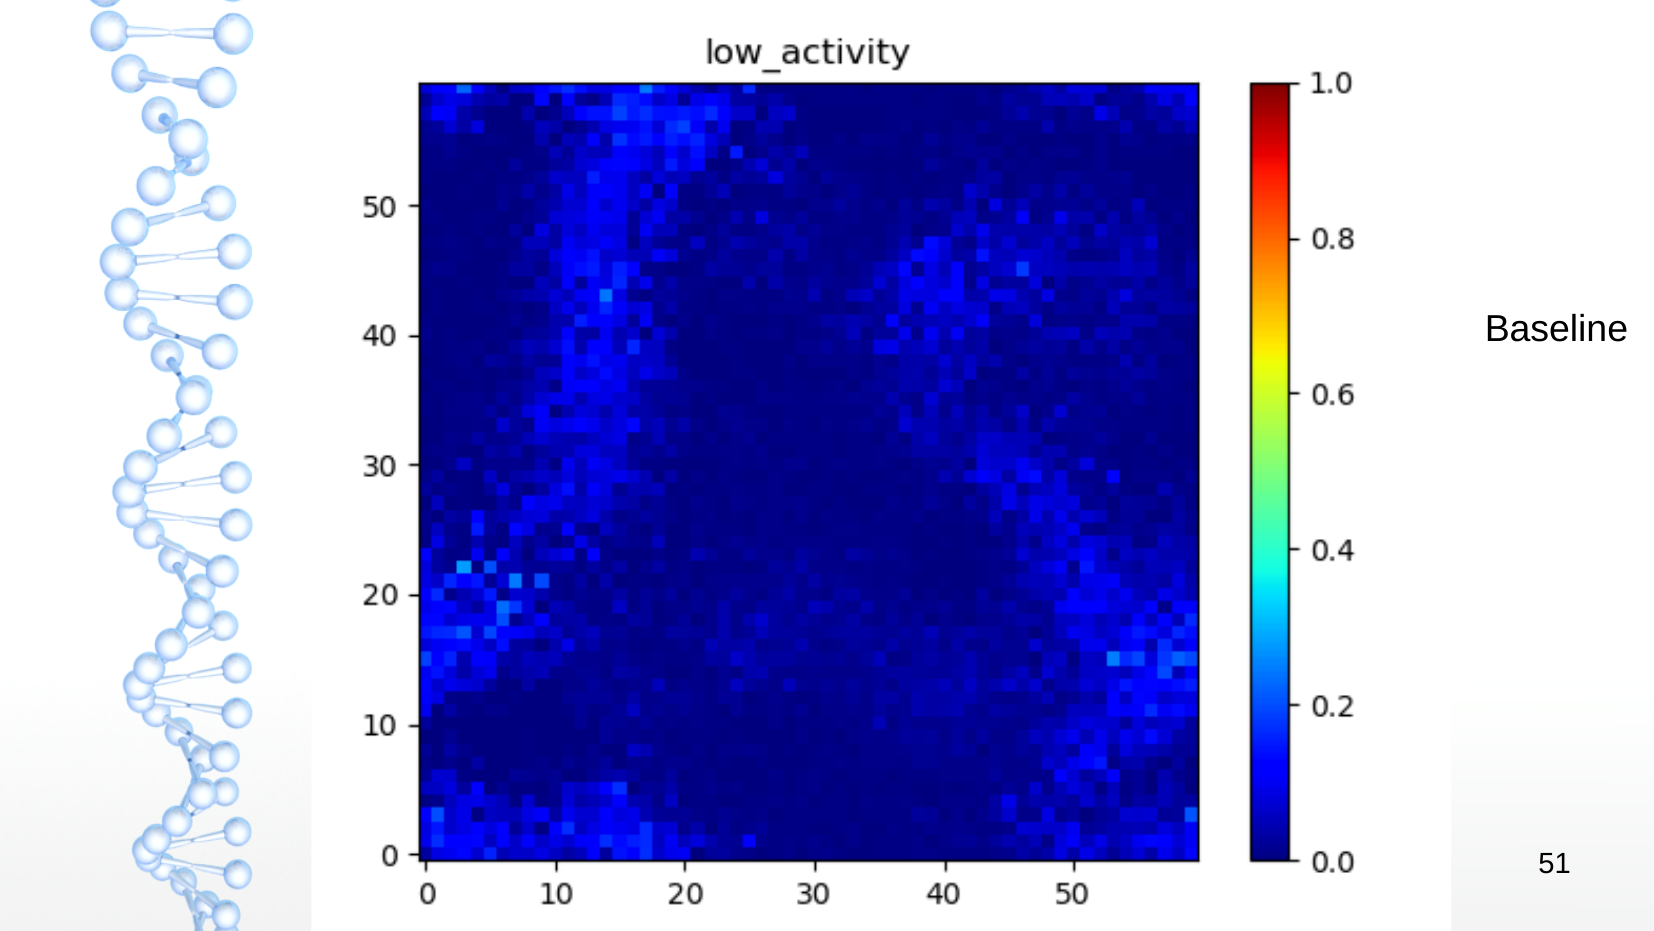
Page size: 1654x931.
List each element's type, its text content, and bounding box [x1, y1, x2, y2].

picture [0, 0, 1654, 931]
text_box Baseline [1470, 300, 1643, 357]
